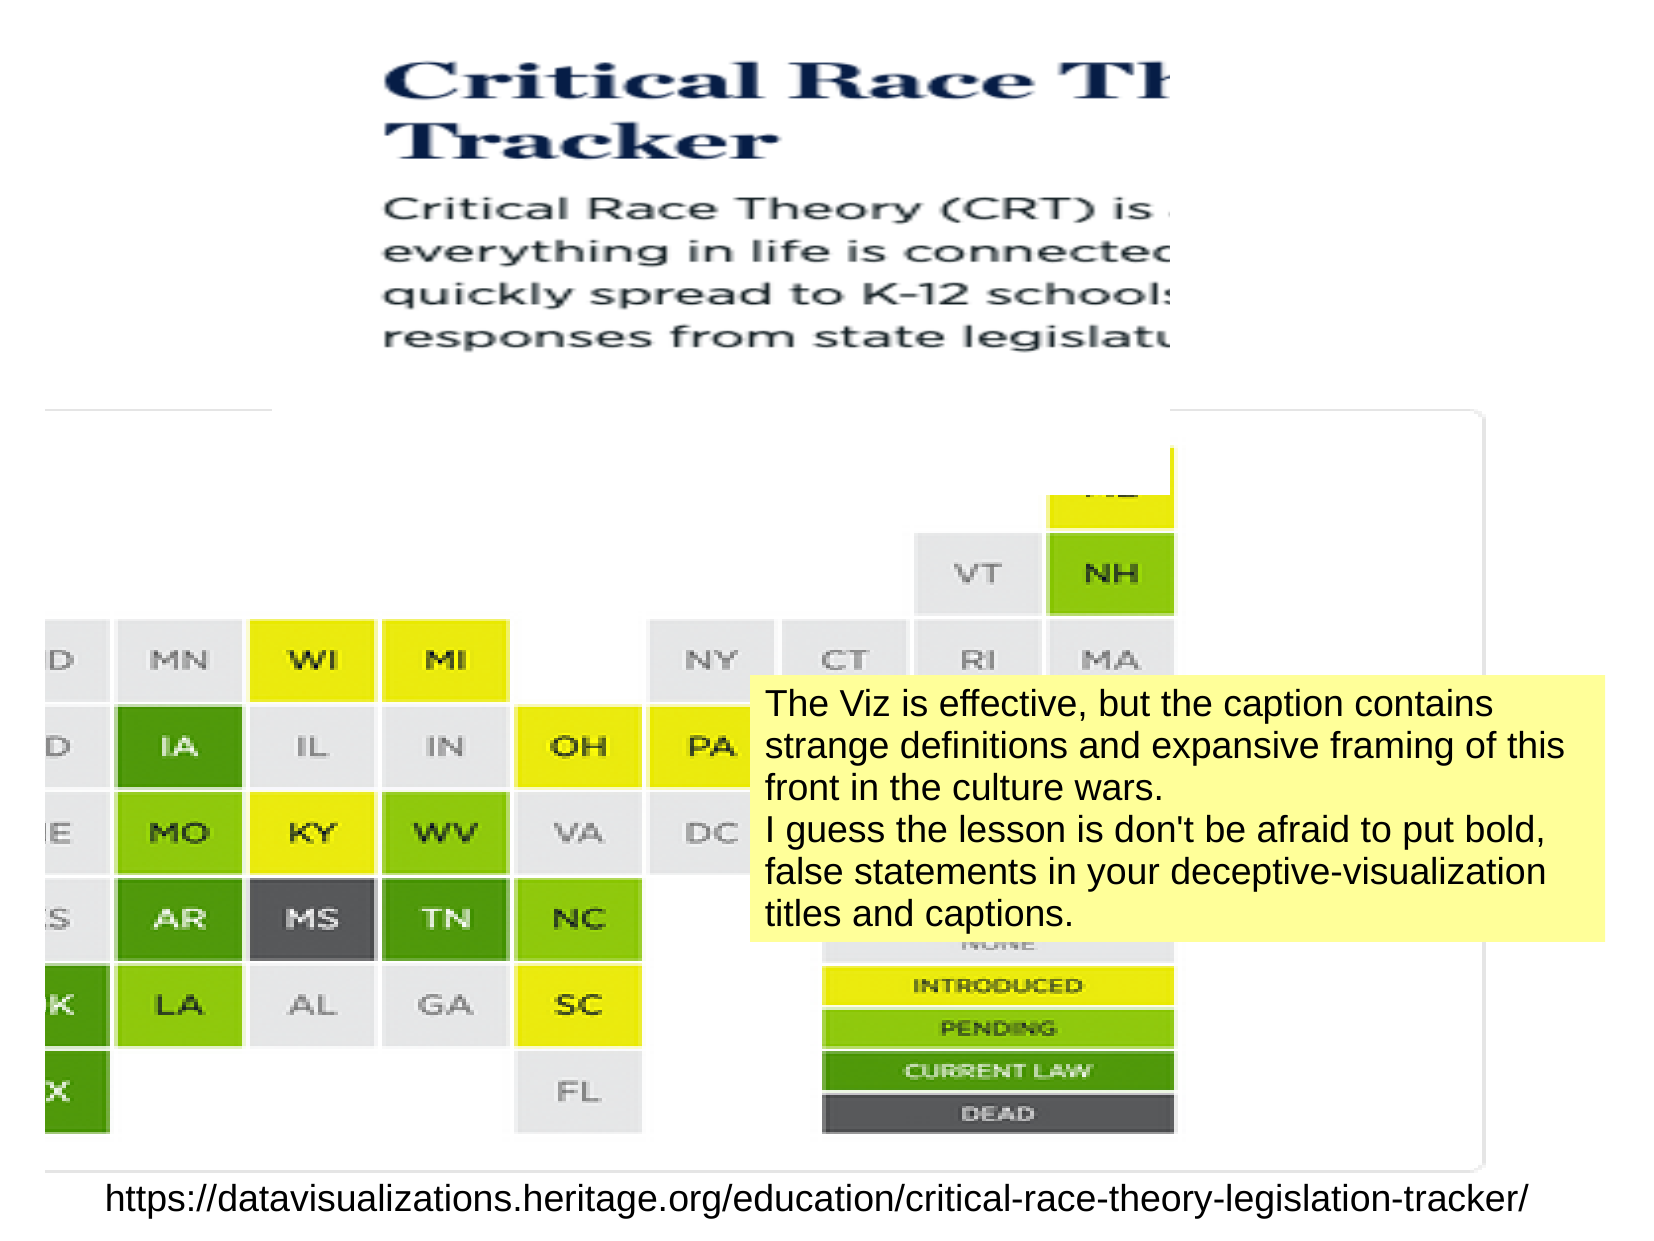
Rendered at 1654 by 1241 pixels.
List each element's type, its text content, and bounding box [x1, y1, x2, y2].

text_box https://datavisualizations.heritage.org/education/critical-race-theory-legislation-tracker/ [90, 1170, 1548, 1227]
text_box The Viz is effective, but the caption contains strange definitions and expansive framing of this front in the culture wars. I guess the lesson is don't be afraid to put bold, false statements in your deceptive-visualization titles and captions. [750, 675, 1606, 942]
picture [45, 0, 1576, 1216]
